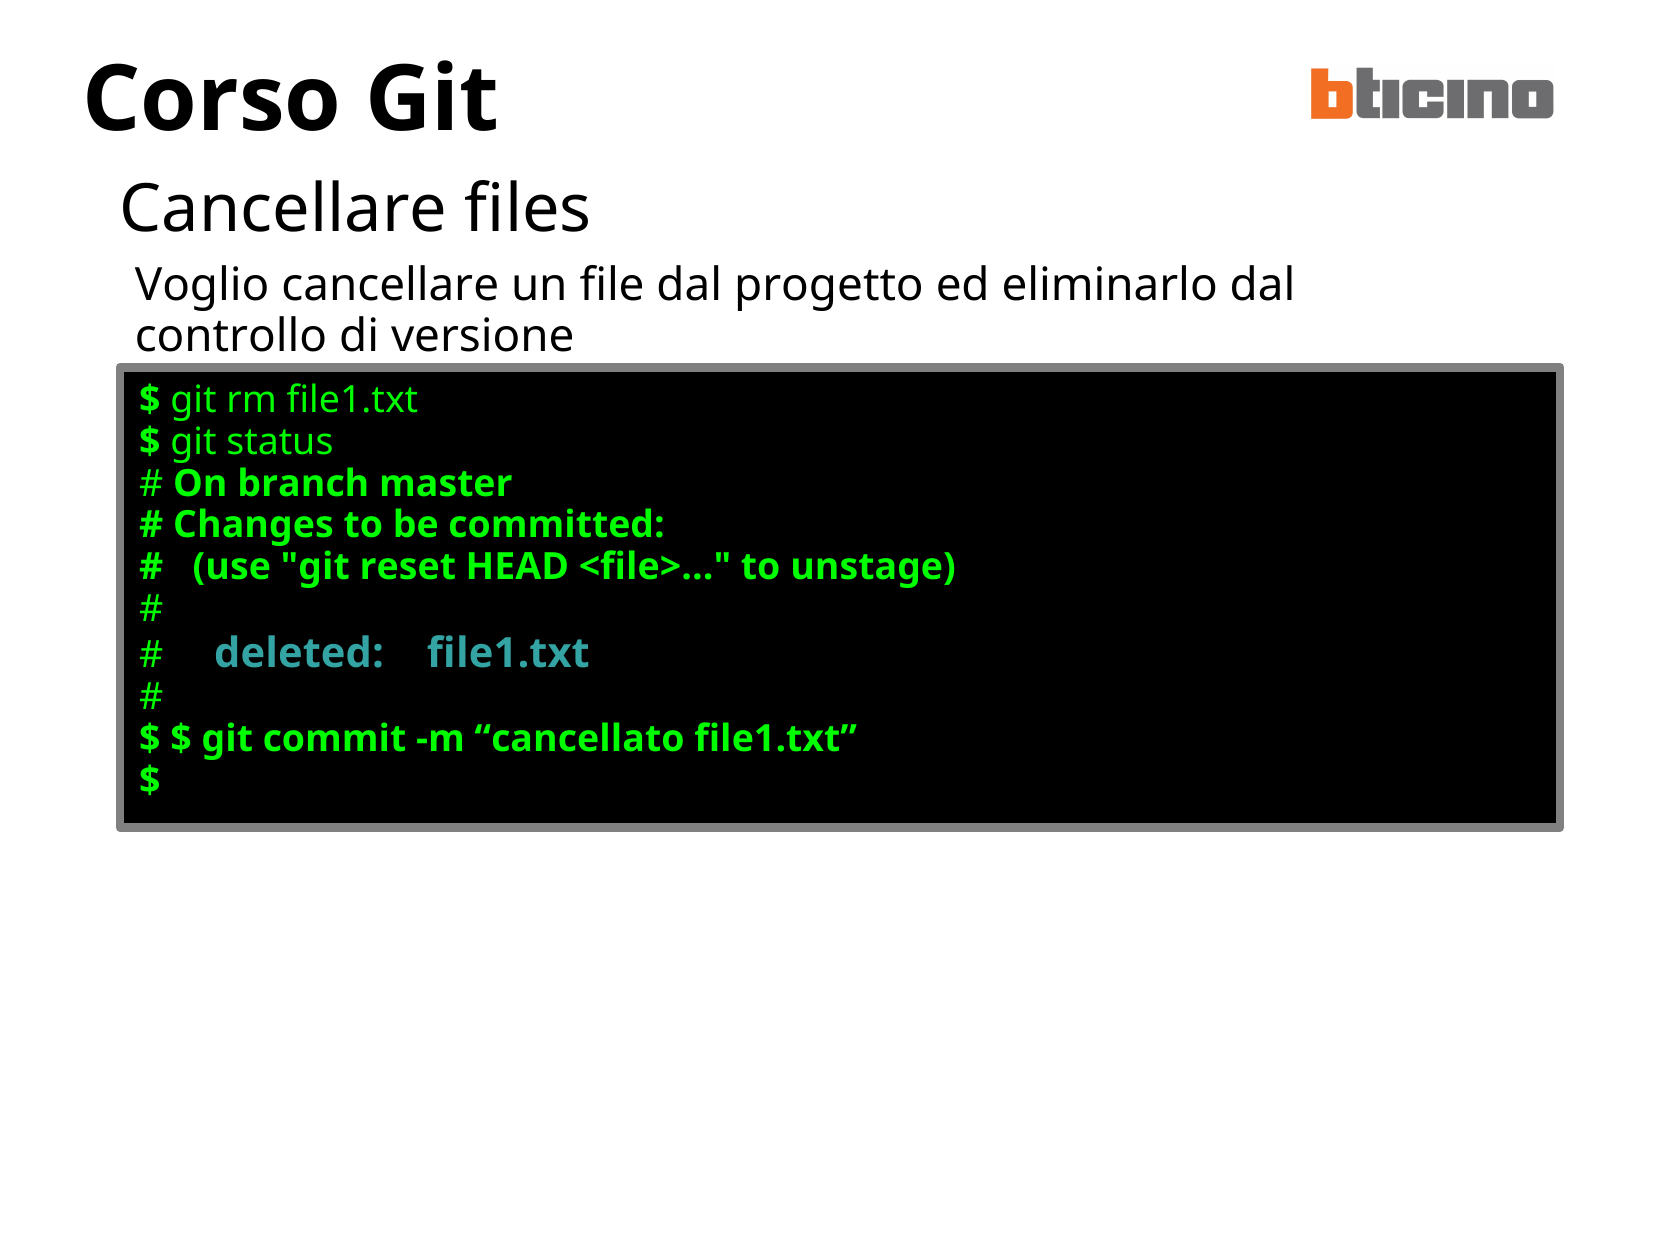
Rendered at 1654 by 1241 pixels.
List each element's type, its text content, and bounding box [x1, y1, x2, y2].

title Corso Git [82, 48, 1570, 151]
text_box Voglio cancellare un file dal progetto ed eliminarlo dal controllo di versione [120, 251, 1486, 318]
text_box $ git rm file1.txt $ git status # On branch master # Changes to be committed: # (use "git reset HEAD <file>..." to unstage) # # deleted: file1.txt # $ $ git commit -m “cancellato file1.txt” $ [120, 367, 1561, 828]
text_box Cancellare files [105, 165, 1576, 256]
